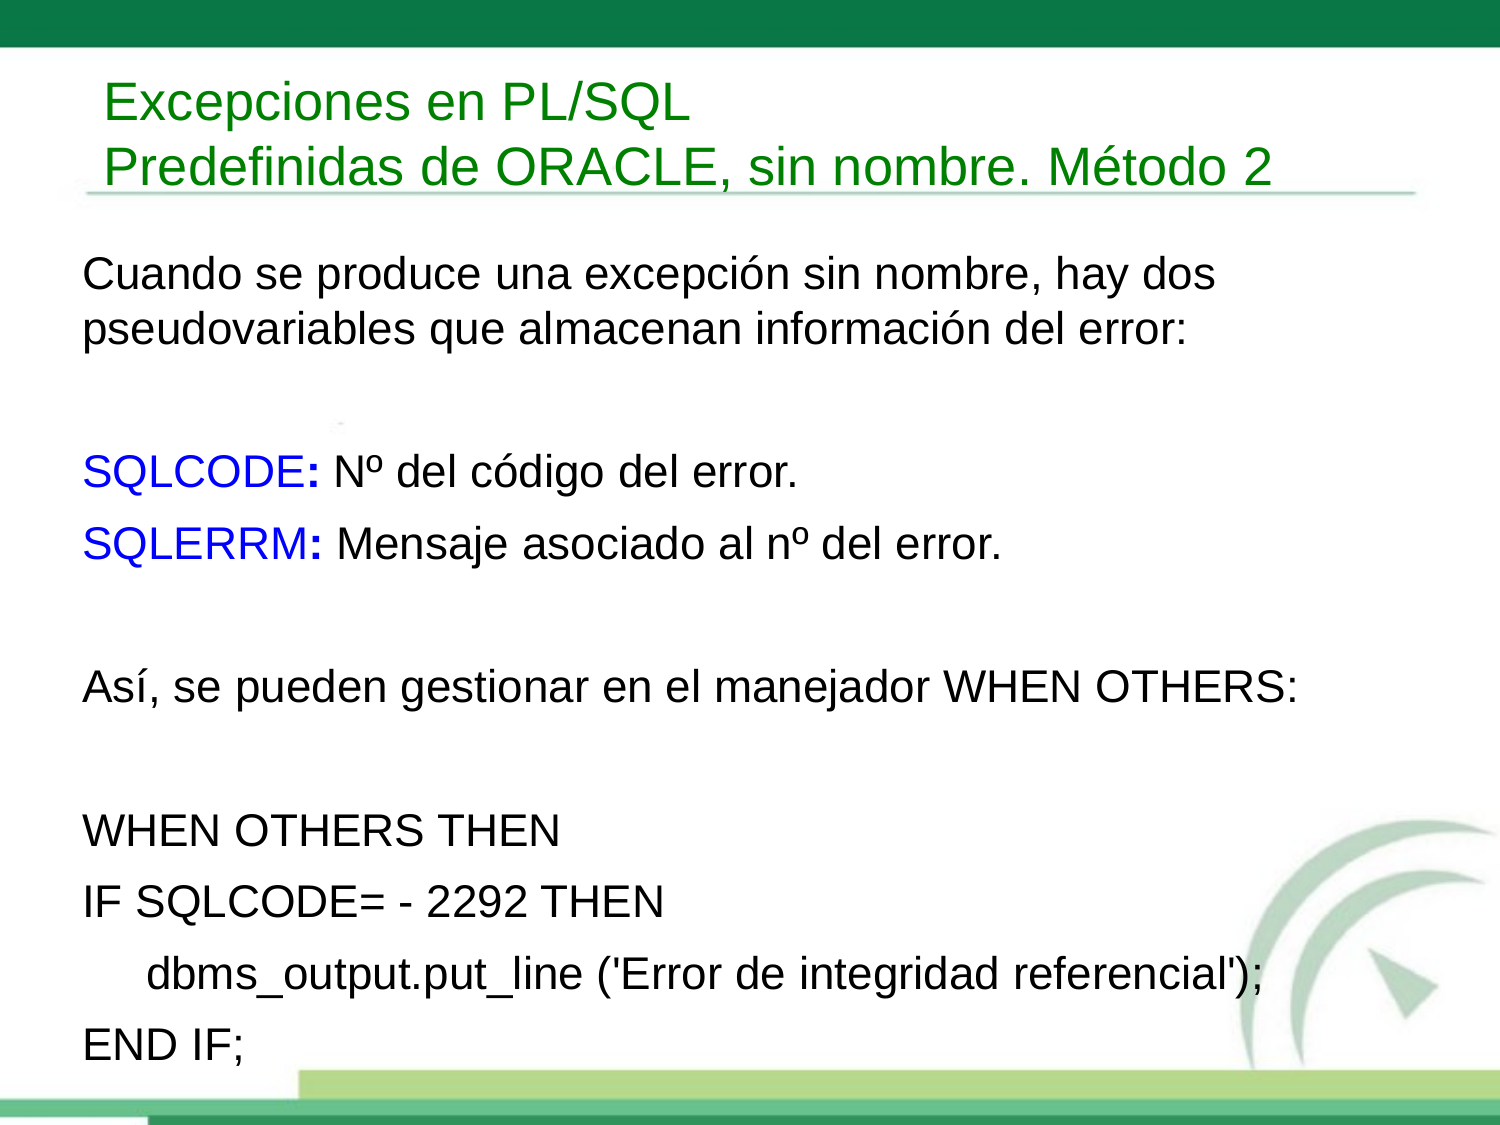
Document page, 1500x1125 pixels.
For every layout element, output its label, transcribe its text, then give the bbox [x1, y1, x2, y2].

list Cuando se produce una excepción sin nombre, hay dos pseudovariables que almacenan información del error: SQLCODE: Nº del código del error. SQLERRM: Mensaje asociado al nº del error. Así, se pueden gestionar en el manejador WHEN OTHERS: WHEN OTHERS THEN IF SQLCODE= - 2292 THEN dbms_output.put_line ('Error de integridad referencial'); END IF; [67, 236, 1418, 1078]
title Excepciones en PL/SQL Predefinidas de ORACLE, sin nombre. Método 2 [88, 59, 1439, 205]
picture [0, 0, 1500, 1125]
